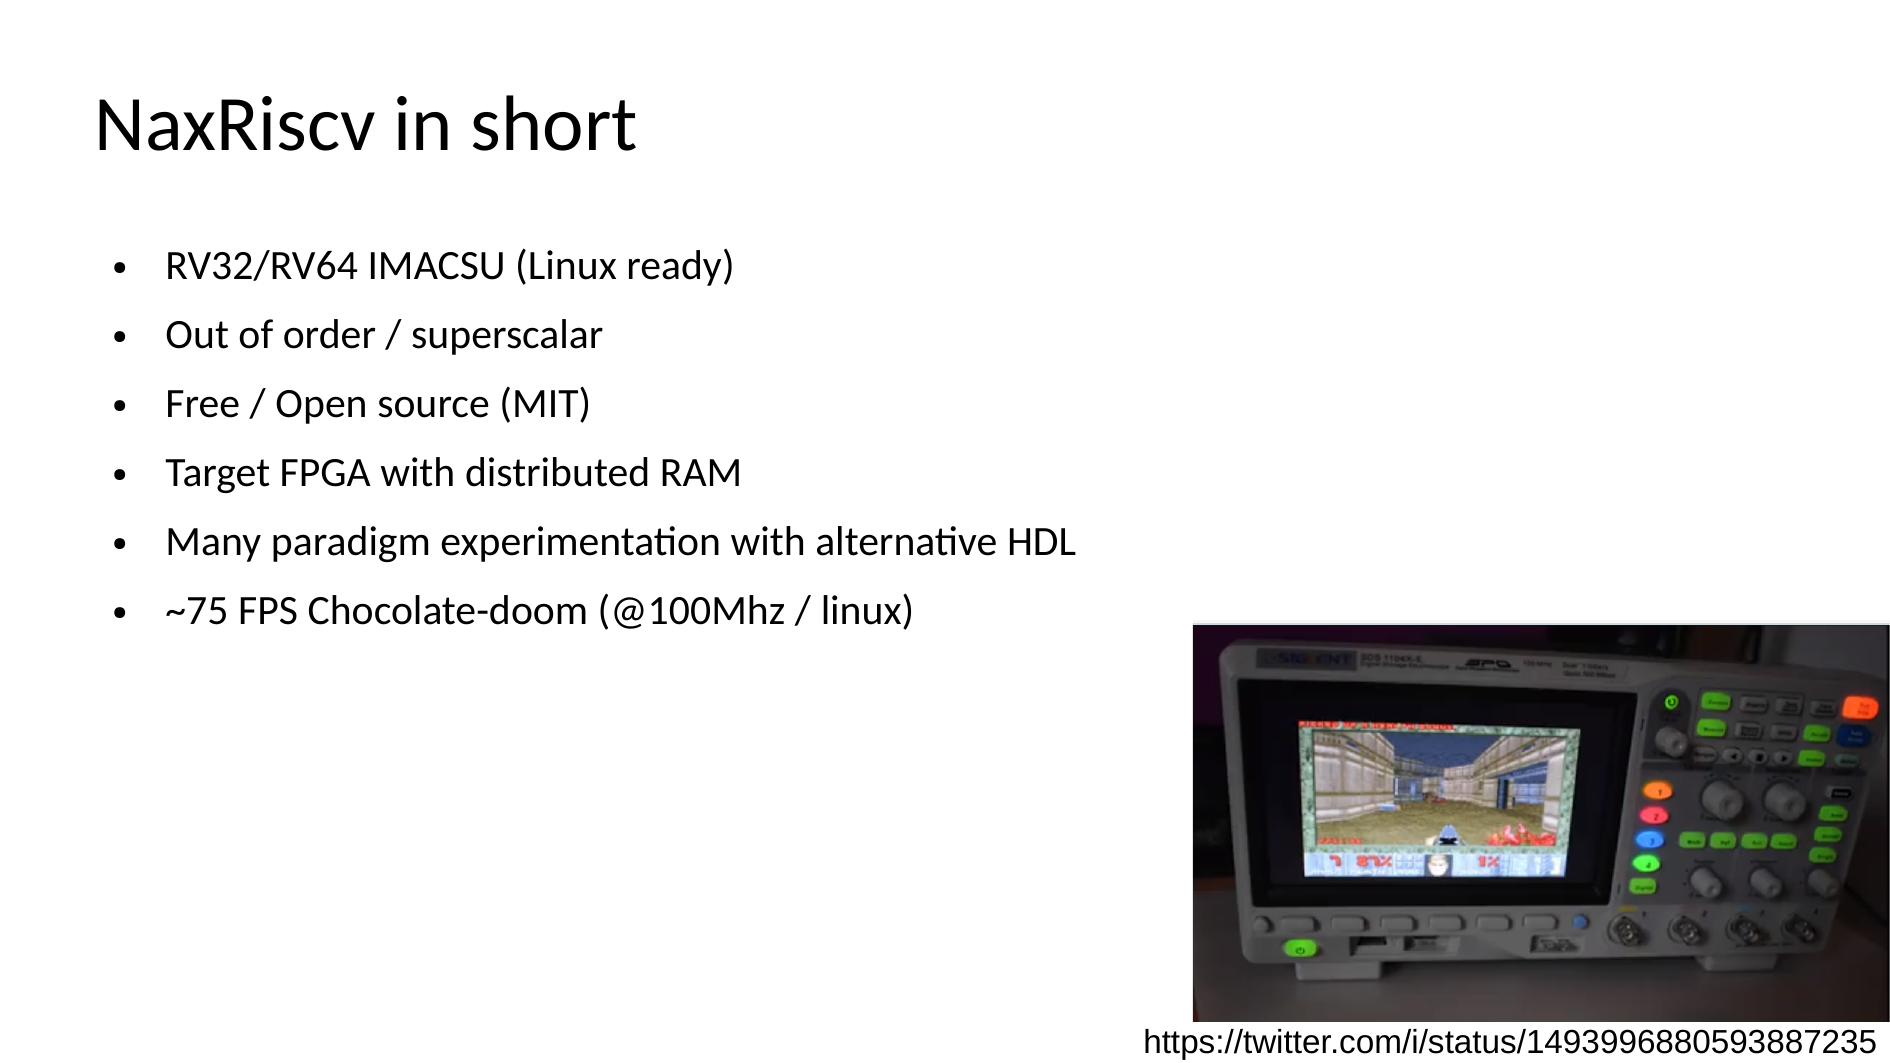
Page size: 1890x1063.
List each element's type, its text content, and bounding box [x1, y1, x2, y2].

list RV32/RV64 IMACSU (Linux ready) Out of order / superscalar Free / Open source (MIT) Target FPGA with distributed RAM Many paradigm experimentation with alternative HDL ~75 FPS Chocolate-doom (@100Mhz / linux) [94, 248, 1878, 1063]
picture [1192, 620, 1890, 1015]
text_box https://twitter.com/i/status/1493996880593887235 [1128, 1015, 1890, 1063]
title NaxRiscv in short [94, 42, 1796, 220]
